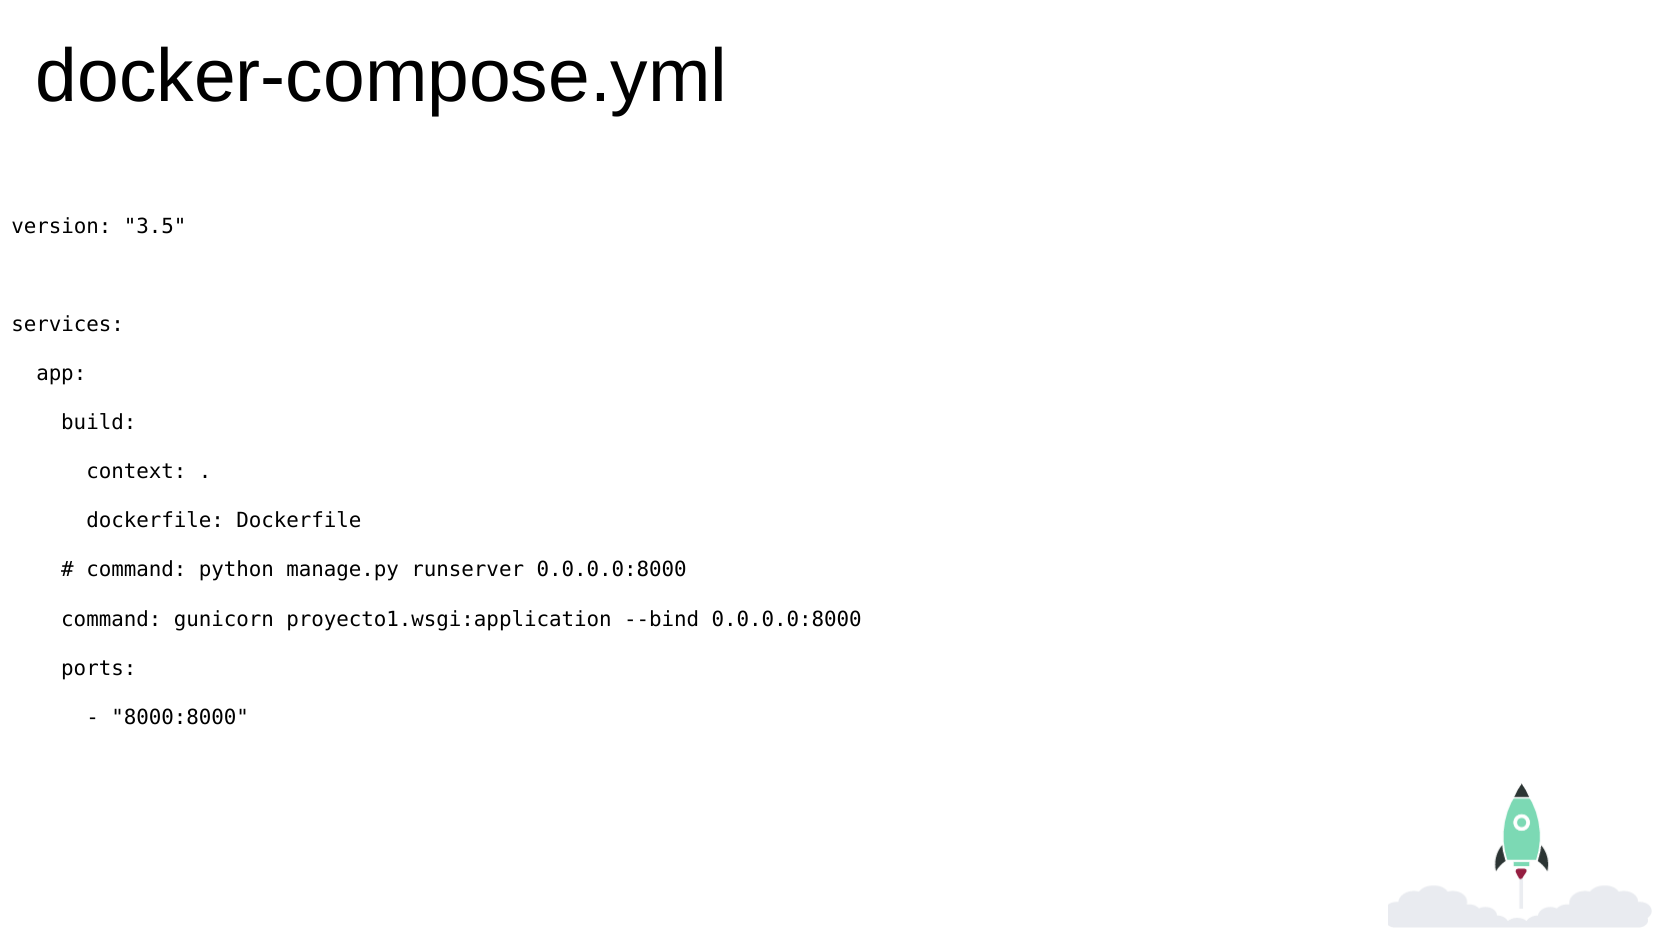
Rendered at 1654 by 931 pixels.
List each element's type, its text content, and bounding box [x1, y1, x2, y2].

text_box docker-compose.yml [0, 0, 1654, 151]
text_box version: "3.5" services: app: build: context: . dockerfile: Dockerfile # command: python manage.py runserver 0.0.0.0:8000 command: gunicorn proyecto1.wsgi:application --bind 0.0.0.0:8000 ports: - "8000:8000" [0, 206, 1651, 931]
